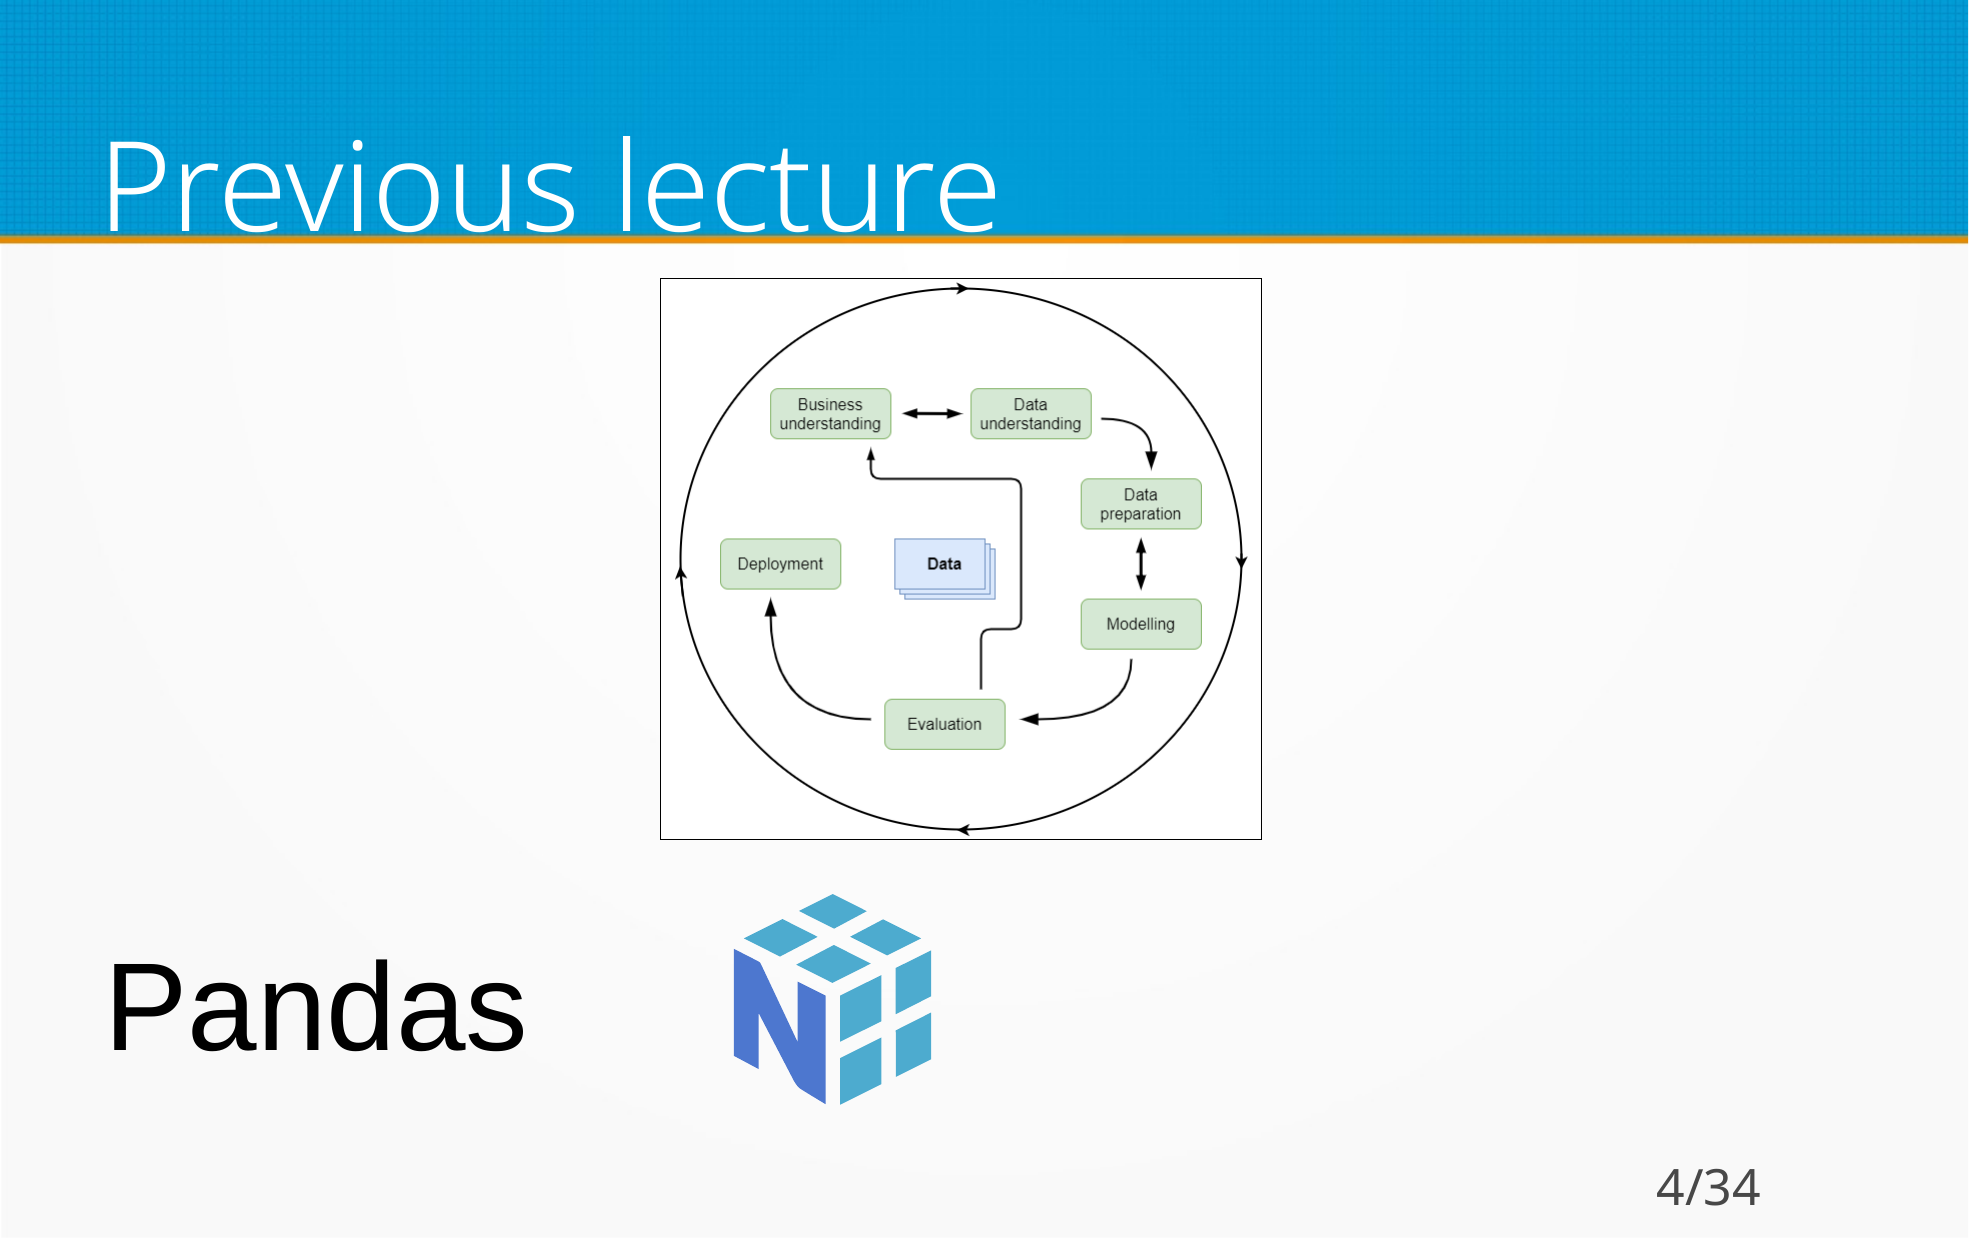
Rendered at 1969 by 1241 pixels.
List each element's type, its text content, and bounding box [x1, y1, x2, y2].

title Previous lecture [98, 49, 1870, 257]
picture [0, 233, 1969, 1241]
text_box Pandas [90, 930, 571, 1085]
